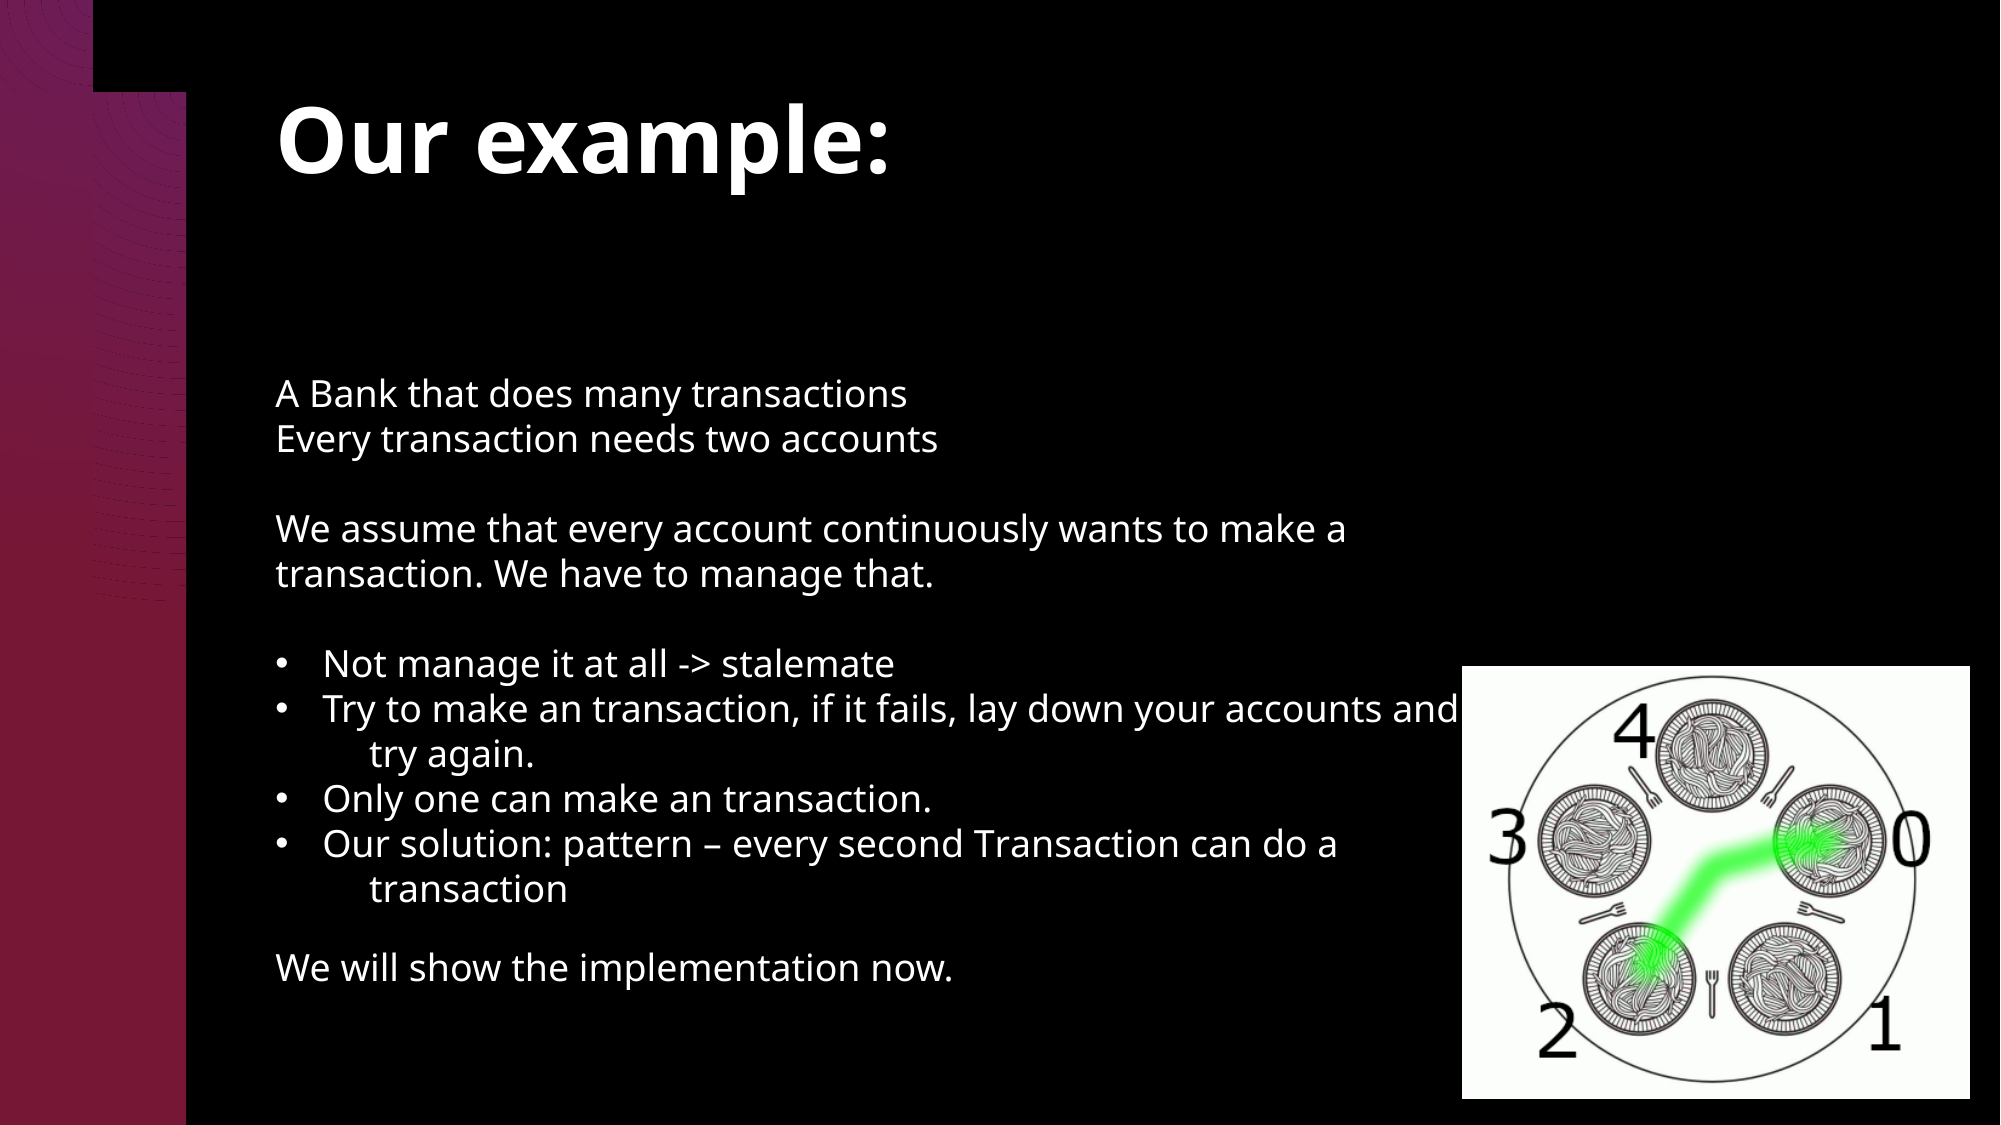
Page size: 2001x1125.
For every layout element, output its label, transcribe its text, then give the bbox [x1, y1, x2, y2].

title Our example: [260, 74, 1817, 330]
picture [1462, 666, 1970, 1099]
text_box A Bank that does many transactions Every transaction needs two accounts We assume that every account continuously wants to make a transaction. We have to manage that. Not manage it at all -> stalemate Try to make an transaction, if it fails, lay down your accounts and try again. Only one can make an transaction. Our solution: pattern – every second Transaction can do a transaction [260, 362, 1485, 923]
text_box We will show the implementation now. [260, 935, 1094, 997]
